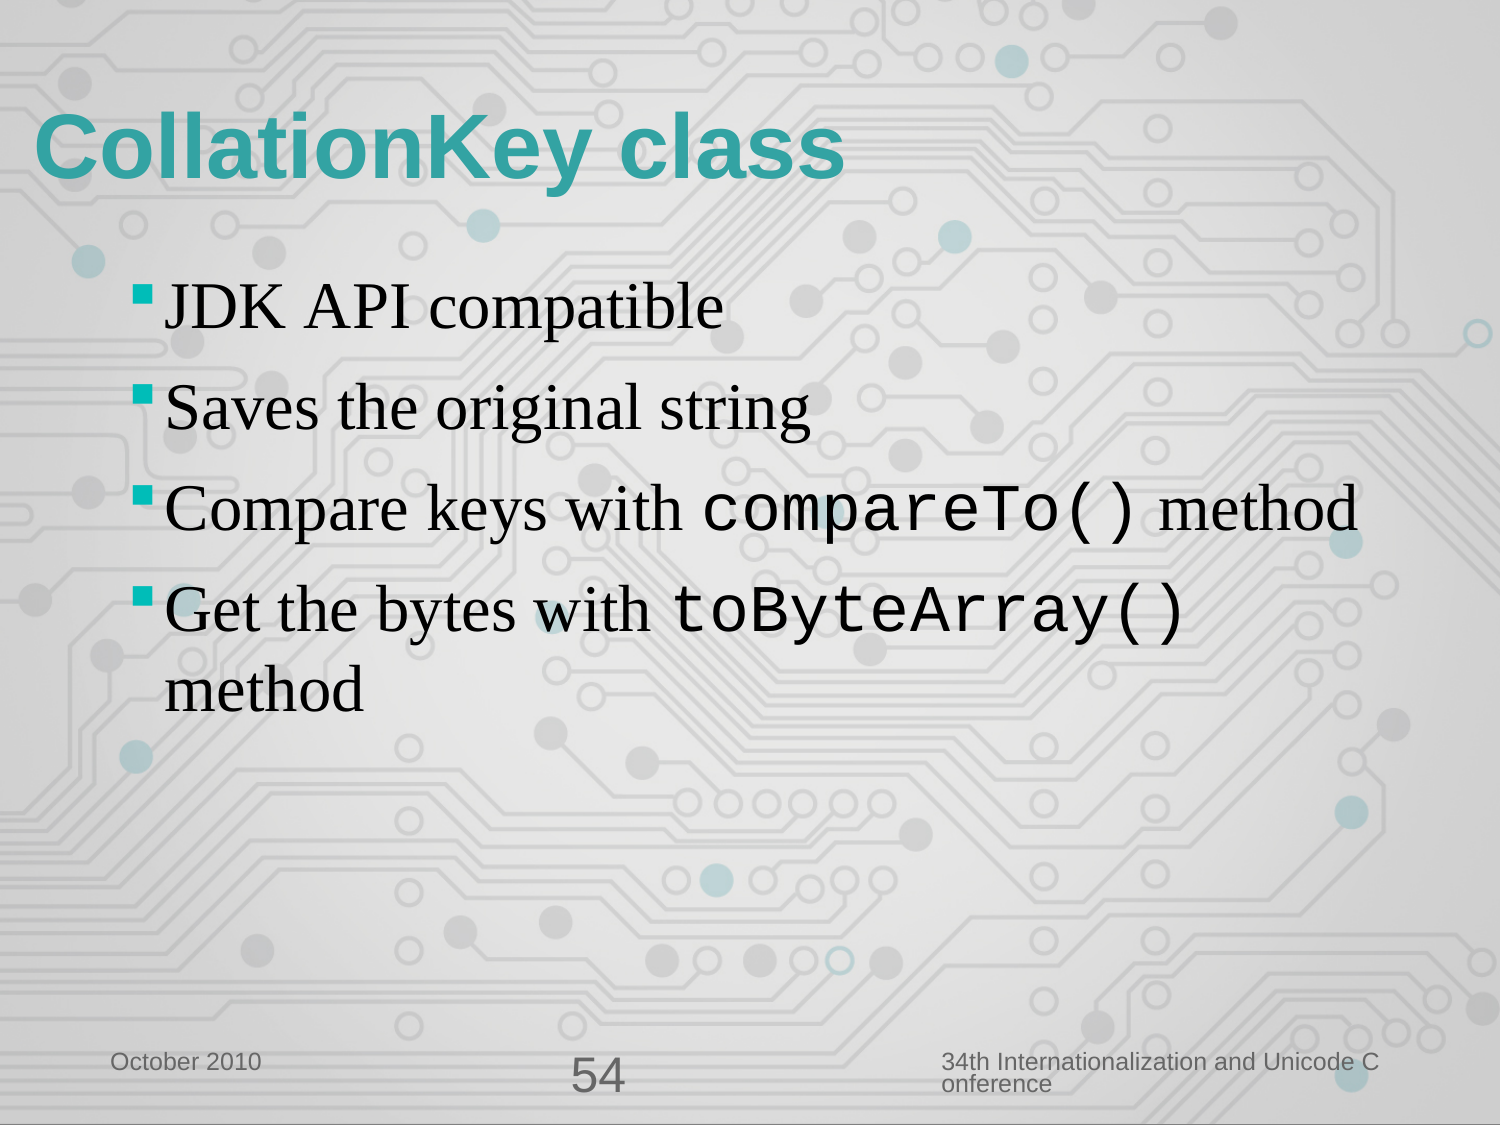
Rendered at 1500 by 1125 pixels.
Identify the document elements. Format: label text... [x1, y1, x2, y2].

title CollationKey class [25, 0, 1378, 207]
list JDK API compatible Saves the original string Compare keys with compareTo() method Get the bytes with toByteArray() method [112, 253, 1426, 976]
picture [0, 0, 1500, 1124]
